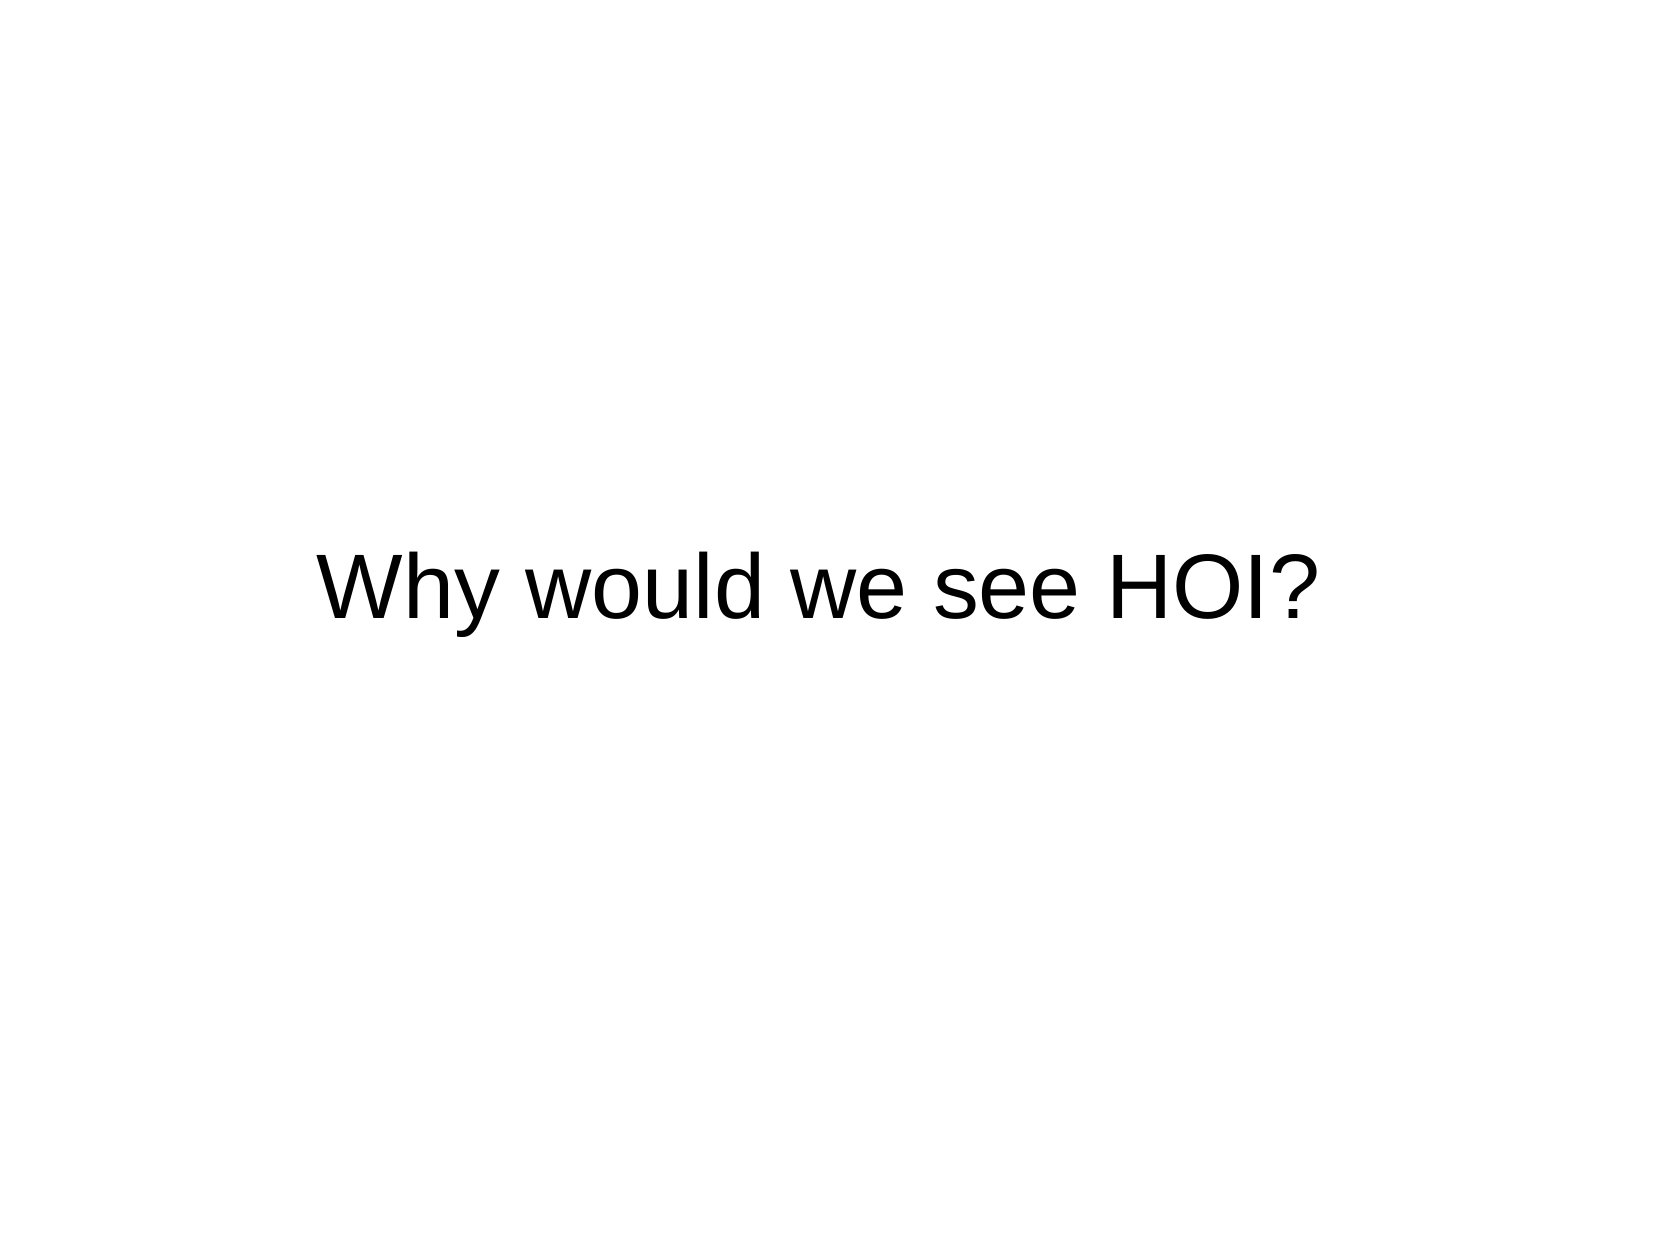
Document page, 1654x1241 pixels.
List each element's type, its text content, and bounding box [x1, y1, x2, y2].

title Why would we see HOI? [75, 482, 1564, 691]
